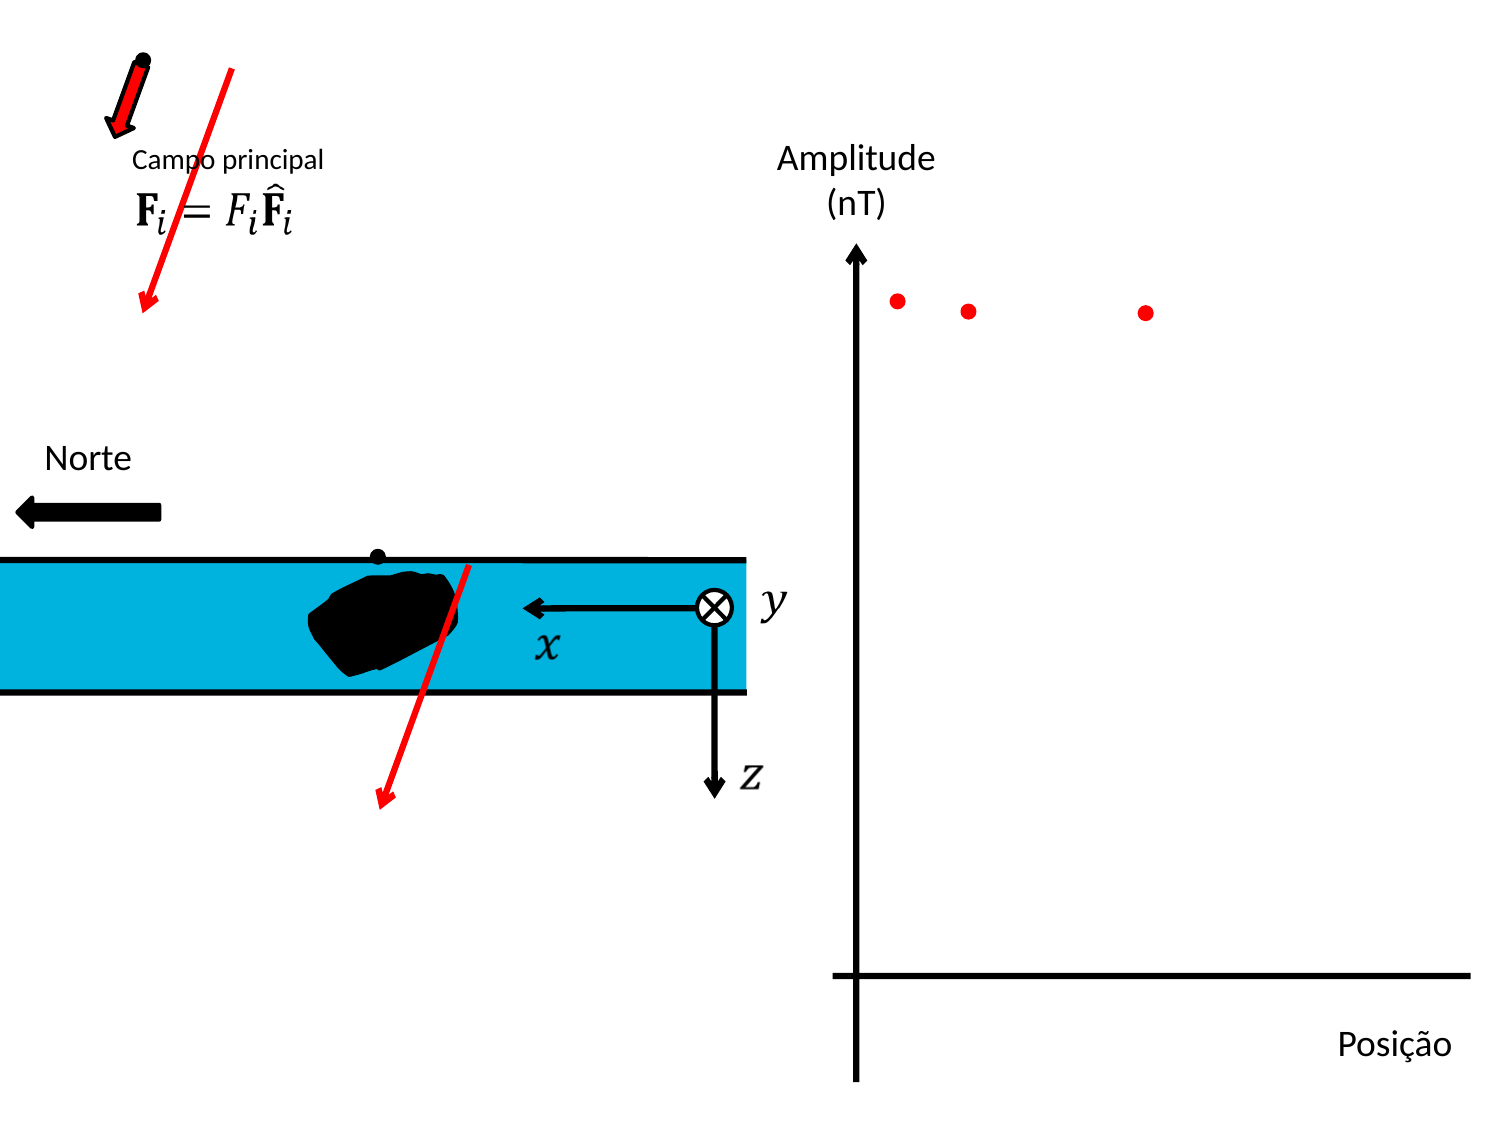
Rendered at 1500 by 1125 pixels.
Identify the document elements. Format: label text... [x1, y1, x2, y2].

text_box Norte [17, 425, 160, 485]
text_box [428, 562, 810, 689]
text_box [718, 734, 786, 811]
text_box Posição [1322, 1011, 1483, 1072]
text_box [891, 295, 904, 308]
text_box Campo principal [108, 133, 349, 184]
text_box [106, 54, 150, 133]
text_box [1139, 307, 1152, 320]
text_box [0, 564, 465, 689]
text_box [17, 497, 160, 528]
text_box [112, 167, 351, 246]
text_box Amplitude (nT) [750, 125, 963, 231]
text_box [962, 305, 975, 318]
text_box [371, 550, 384, 563]
